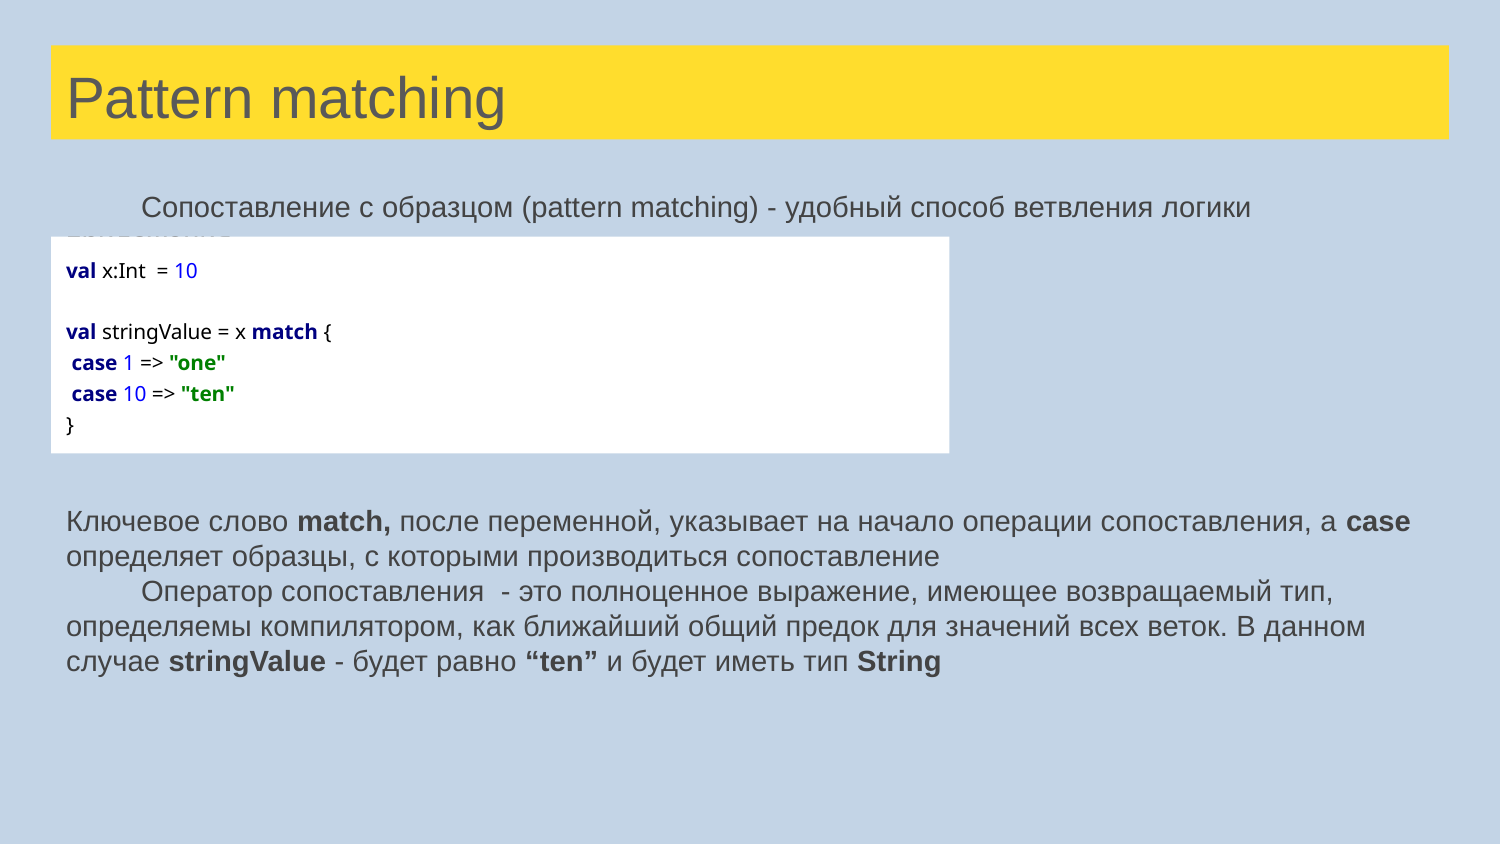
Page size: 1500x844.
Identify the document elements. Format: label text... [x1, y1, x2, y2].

text_box Сопоставление с образцом (pattern matching) - удобный способ ветвления логики приложения. Ключевое слово match, после переменной, указывает на начало операции сопоставления, а case определяет образцы, с которыми производиться сопоставление Оператор сопоставления - это полноценное выражение, имеющее возвращаемый тип, определяемы компилятором, как ближайший общий предок для значений всех веток. В данном случае stringValue - будет равно “ten” и будет иметь тип String [51, 172, 1449, 686]
title Pattern matching [51, 45, 1449, 140]
text_box val x:Int = 10 val stringValue = x match { case 1 => "one" case 10 => "ten" } [51, 236, 950, 454]
